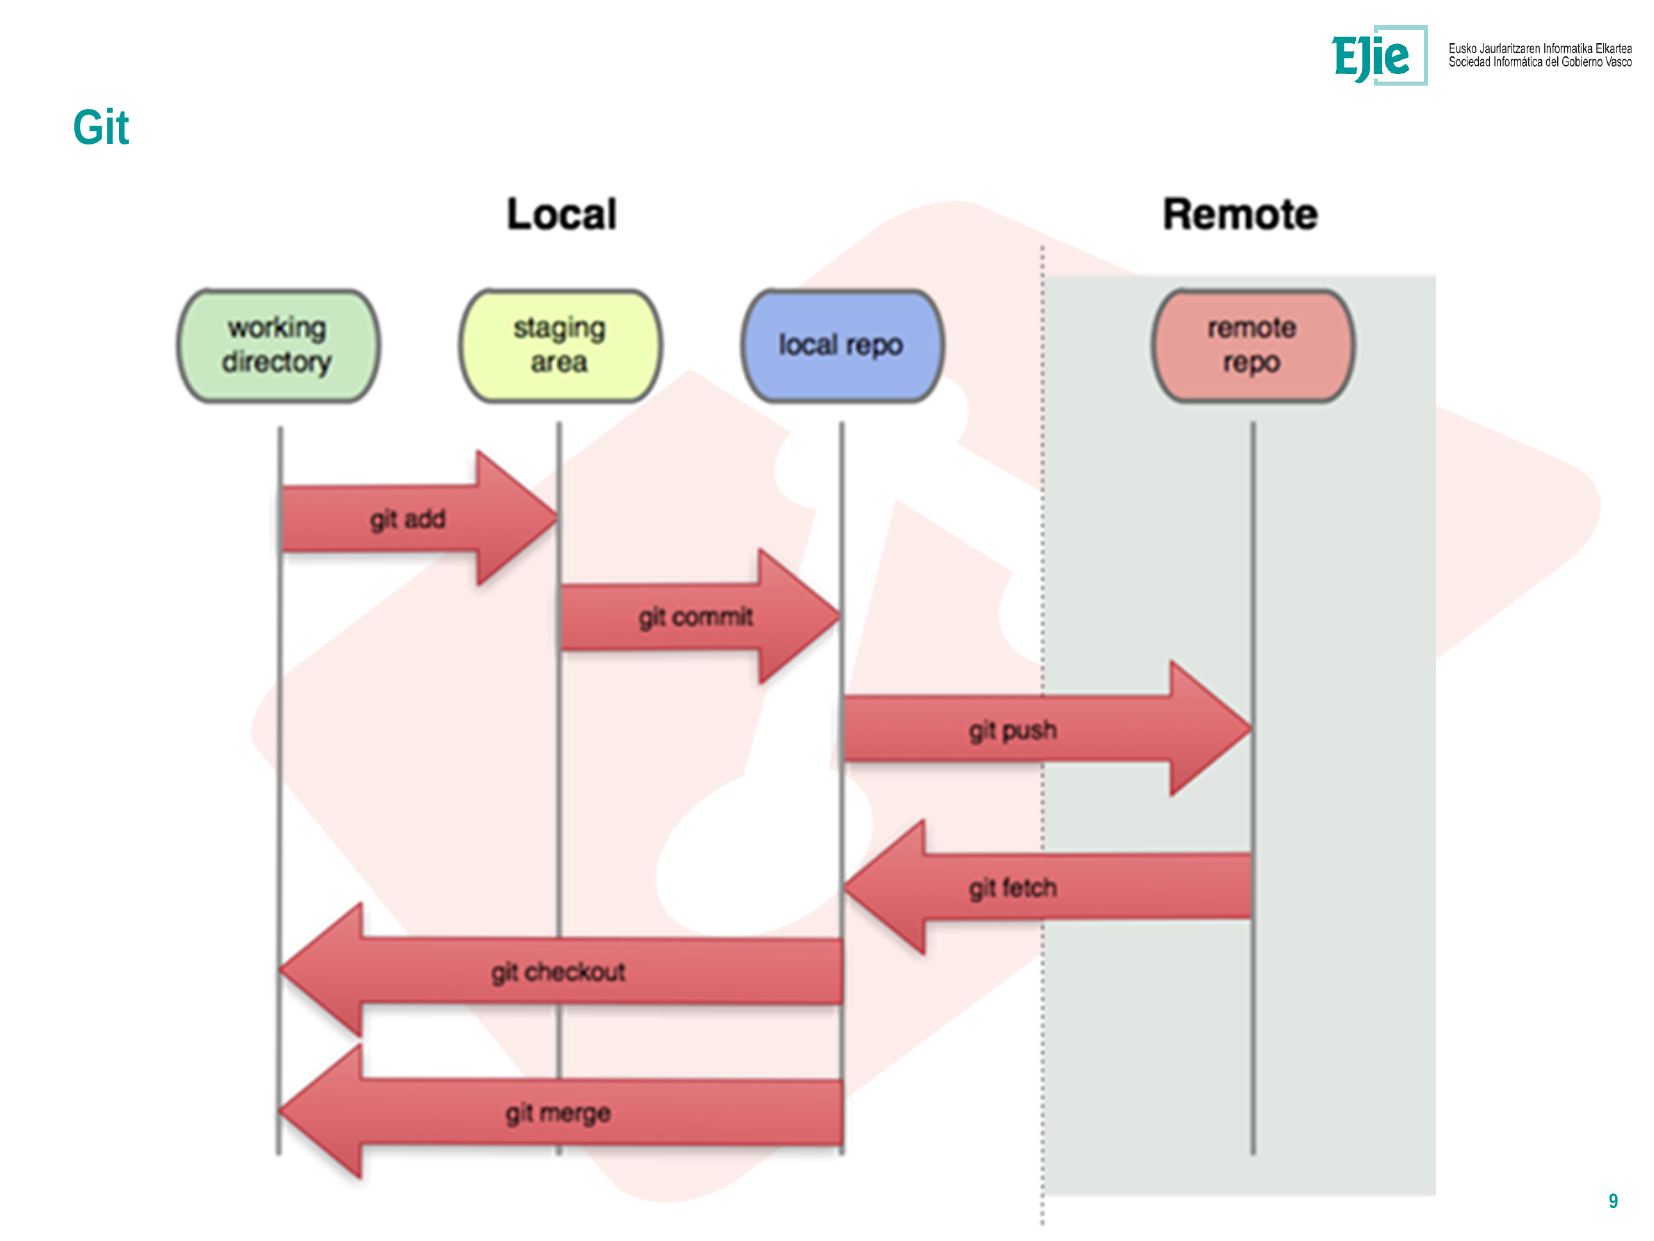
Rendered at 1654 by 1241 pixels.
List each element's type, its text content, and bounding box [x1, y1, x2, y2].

title Git [57, 7, 1248, 162]
slide_number <número> [1583, 1166, 1644, 1233]
picture [0, 0, 1654, 1241]
